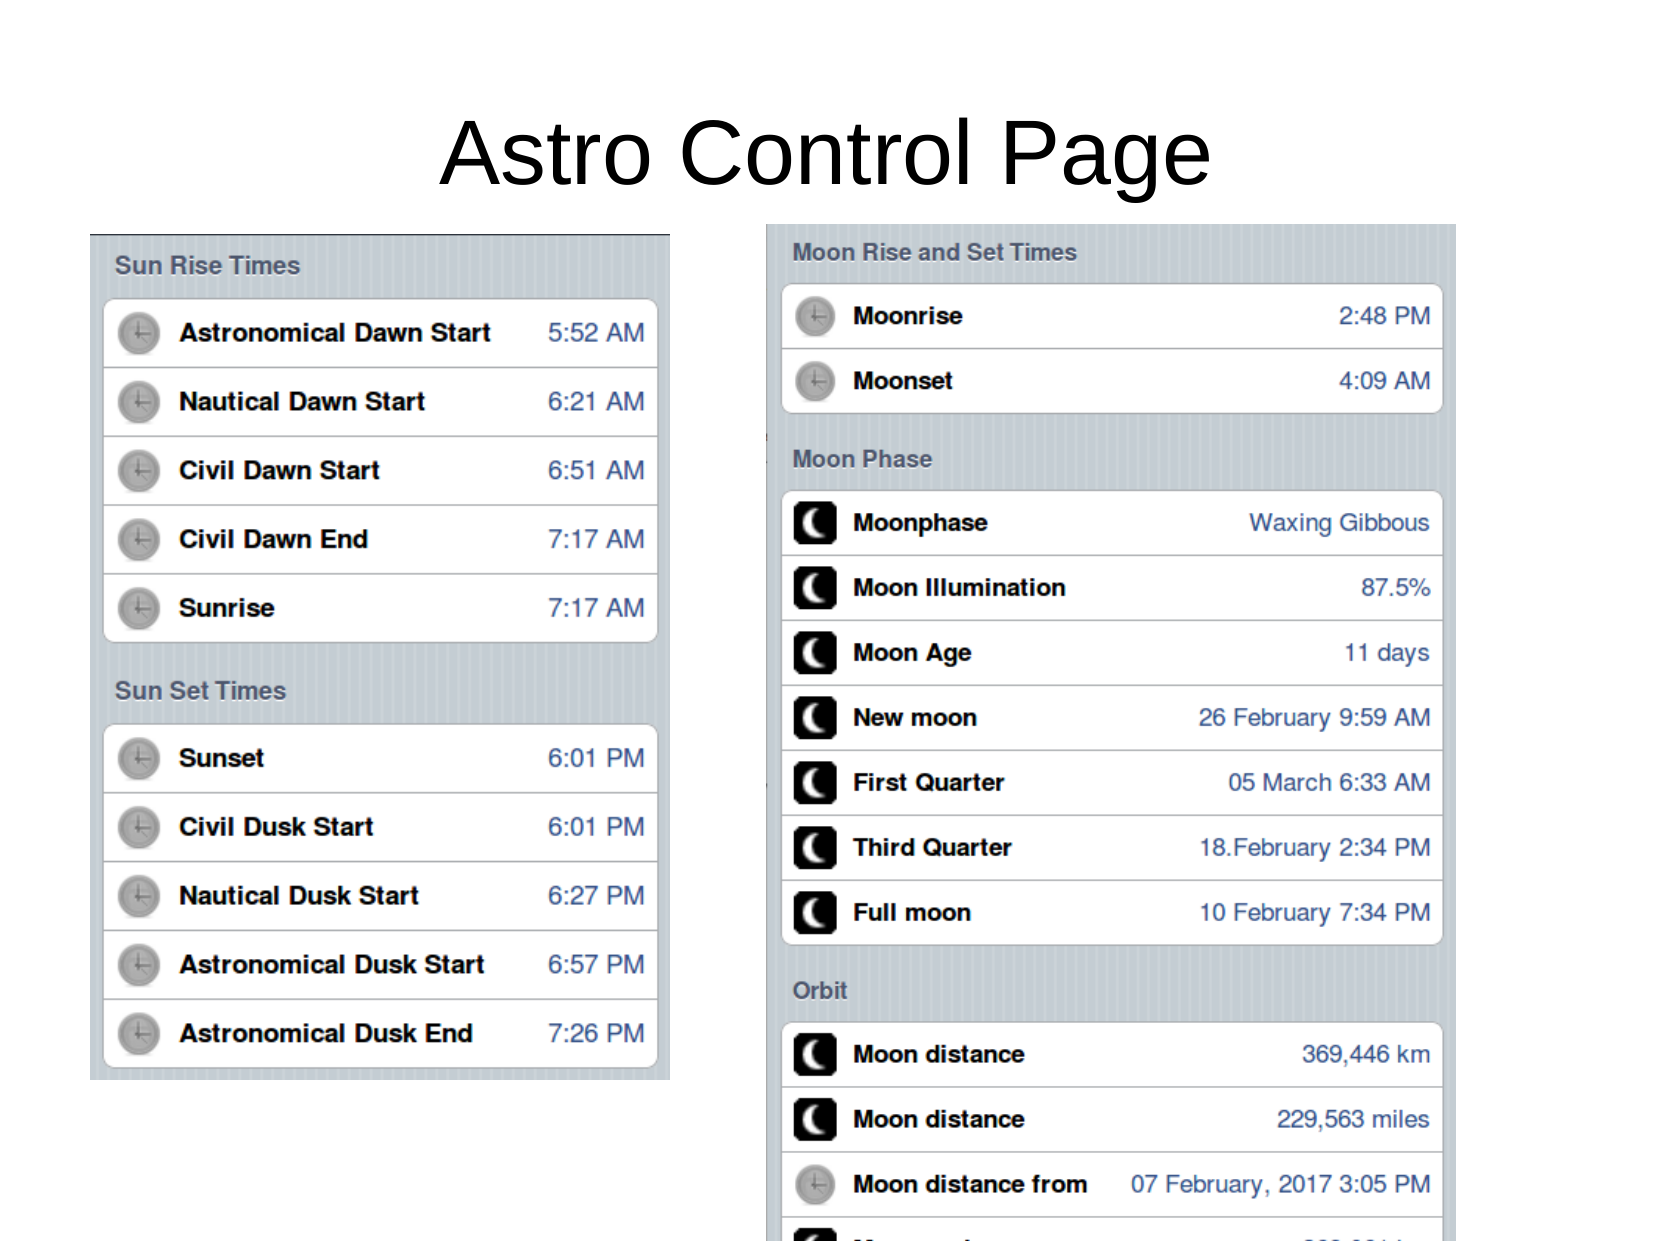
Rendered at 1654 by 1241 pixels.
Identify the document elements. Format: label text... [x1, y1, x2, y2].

picture [766, 224, 1456, 1241]
picture [90, 234, 670, 1081]
title Astro Control Page [82, 49, 1571, 257]
